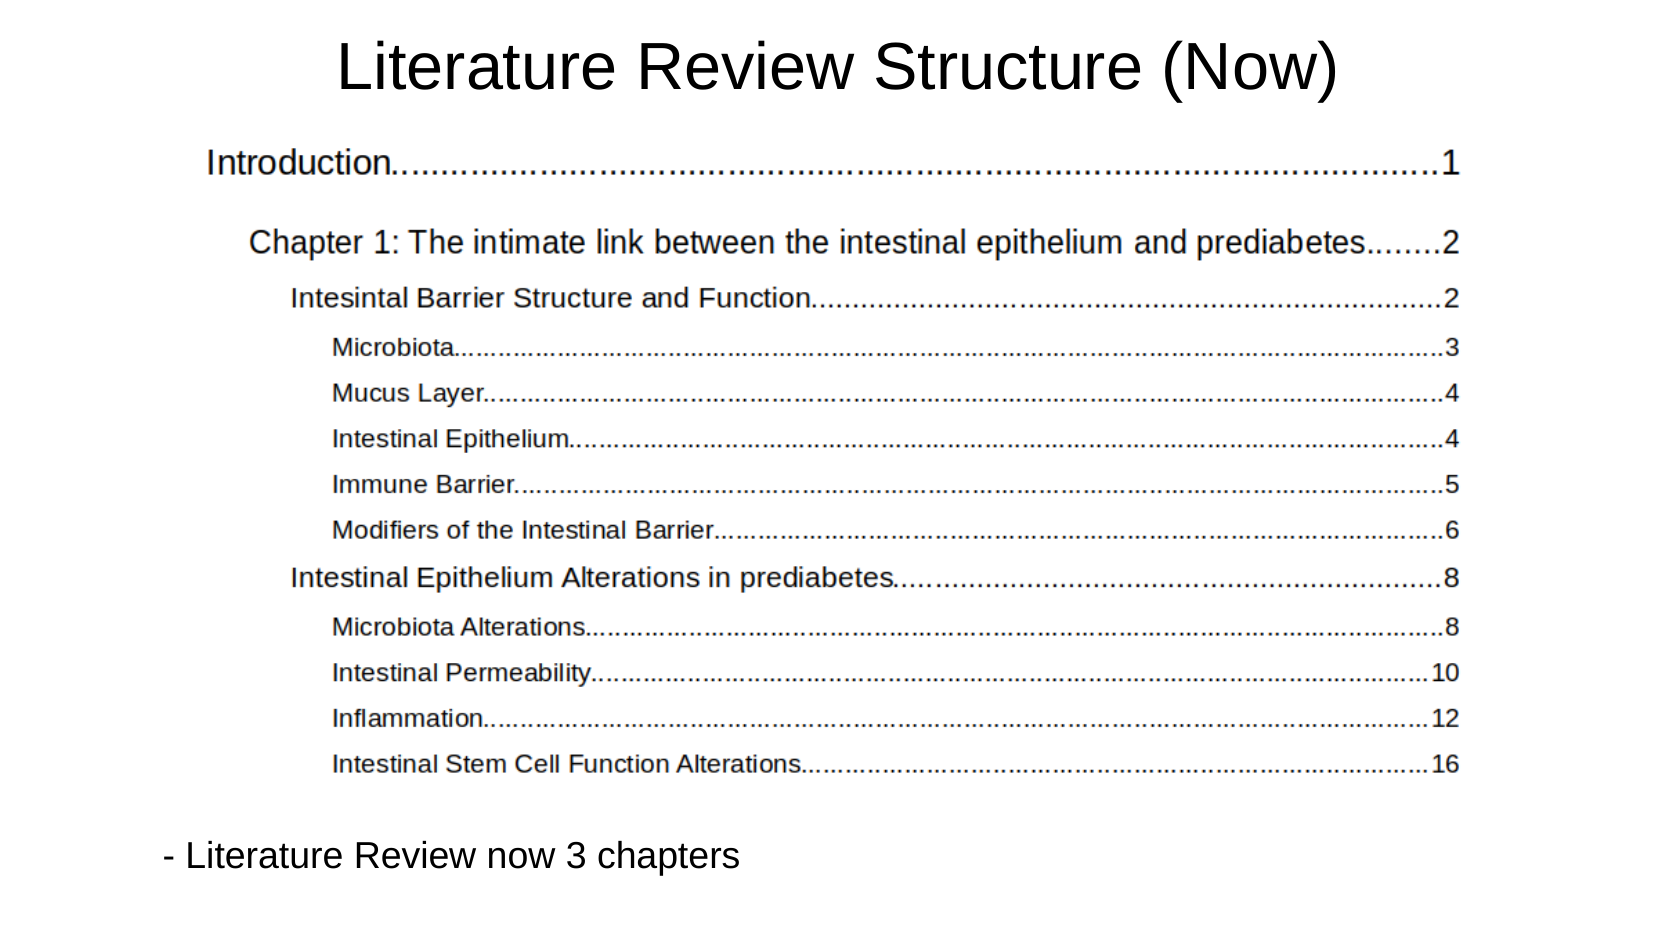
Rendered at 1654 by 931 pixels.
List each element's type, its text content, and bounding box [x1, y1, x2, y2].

title Literature Review Structure (Now) [141, 14, 1536, 119]
text_box - Literature Review now 3 chapters [147, 826, 768, 926]
picture [177, 118, 1506, 788]
